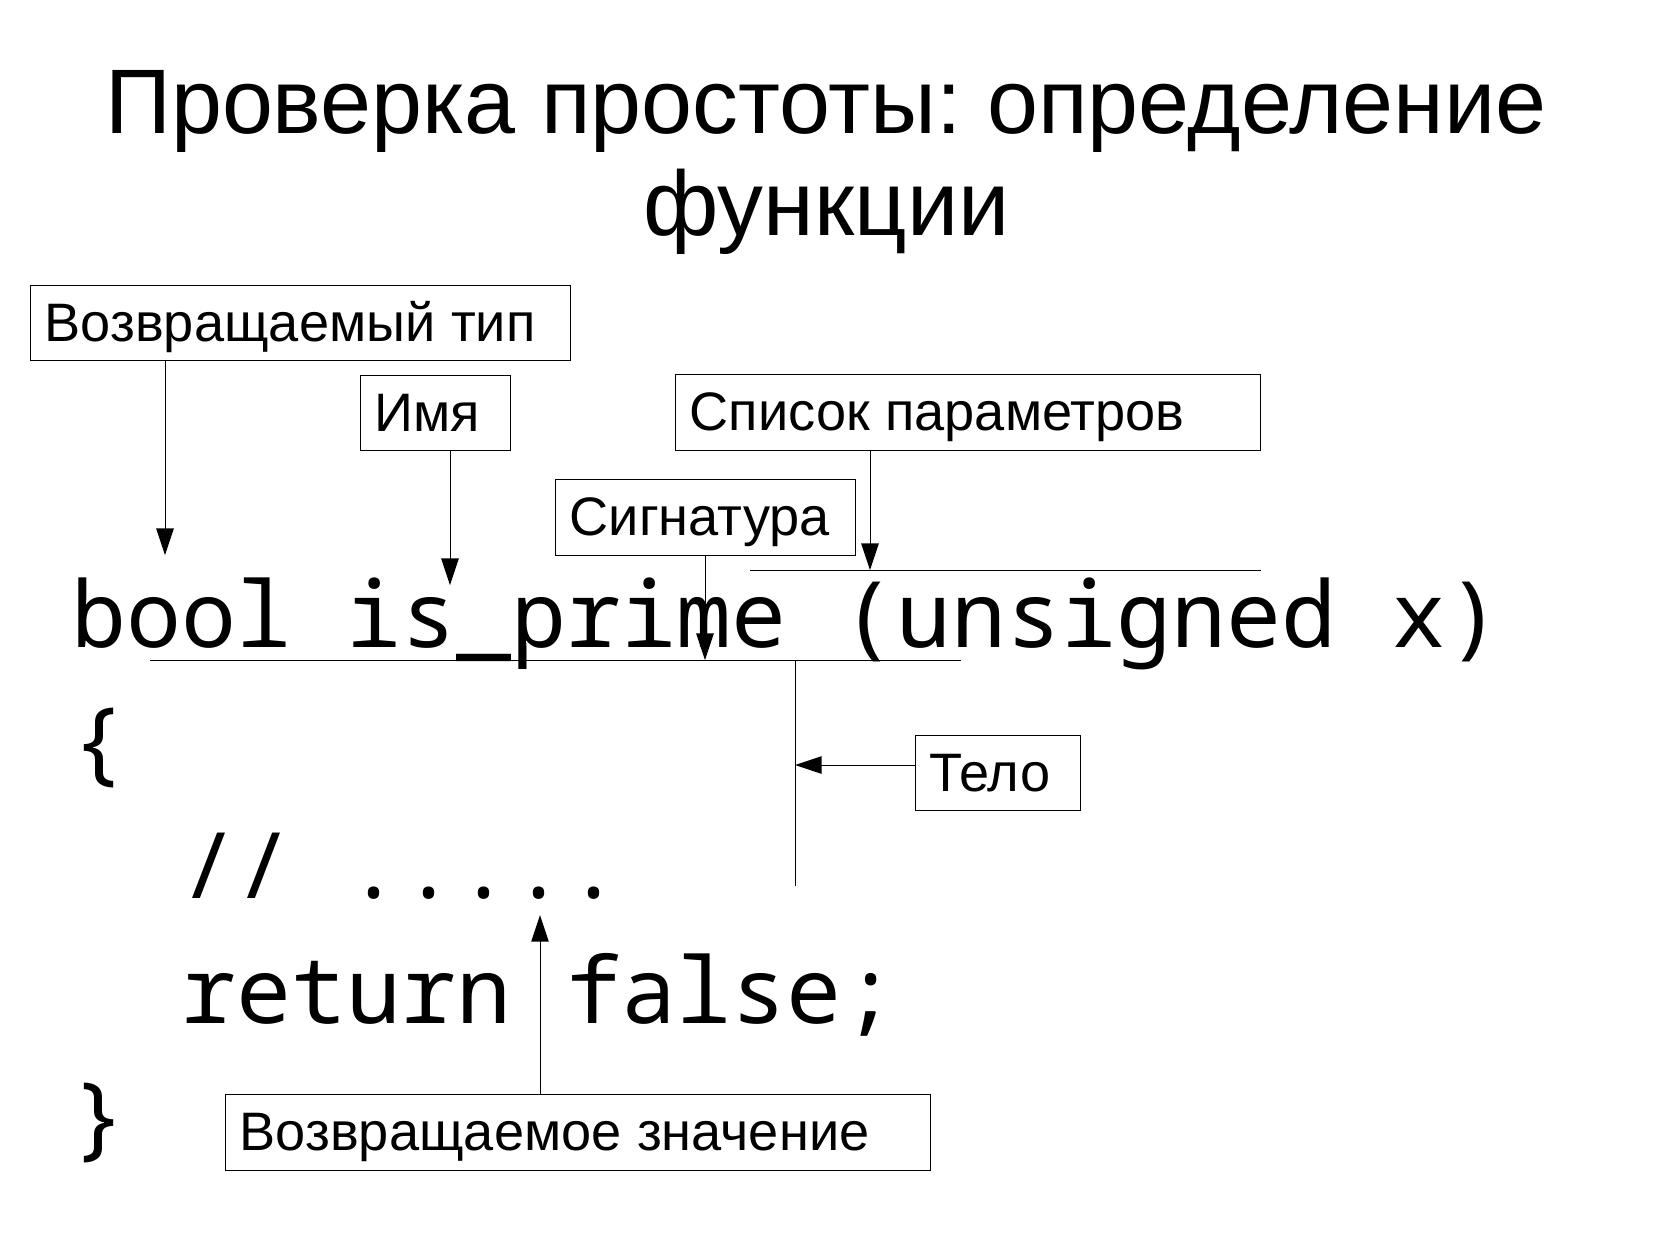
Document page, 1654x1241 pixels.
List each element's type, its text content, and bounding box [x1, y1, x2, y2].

text_box Возвращаемый тип [30, 285, 571, 361]
text_box Список параметров [675, 374, 1261, 451]
text_box Тело [915, 735, 1081, 811]
text_box Возвращаемое значение [225, 1094, 931, 1171]
subtitle bool is_prime (unsigned x) { // ..... return false; } [71, 300, 1561, 1034]
text_box Сигнатура [555, 479, 856, 556]
title Проверка простоты: определение функции [82, 49, 1571, 257]
text_box Имя [360, 375, 511, 451]
